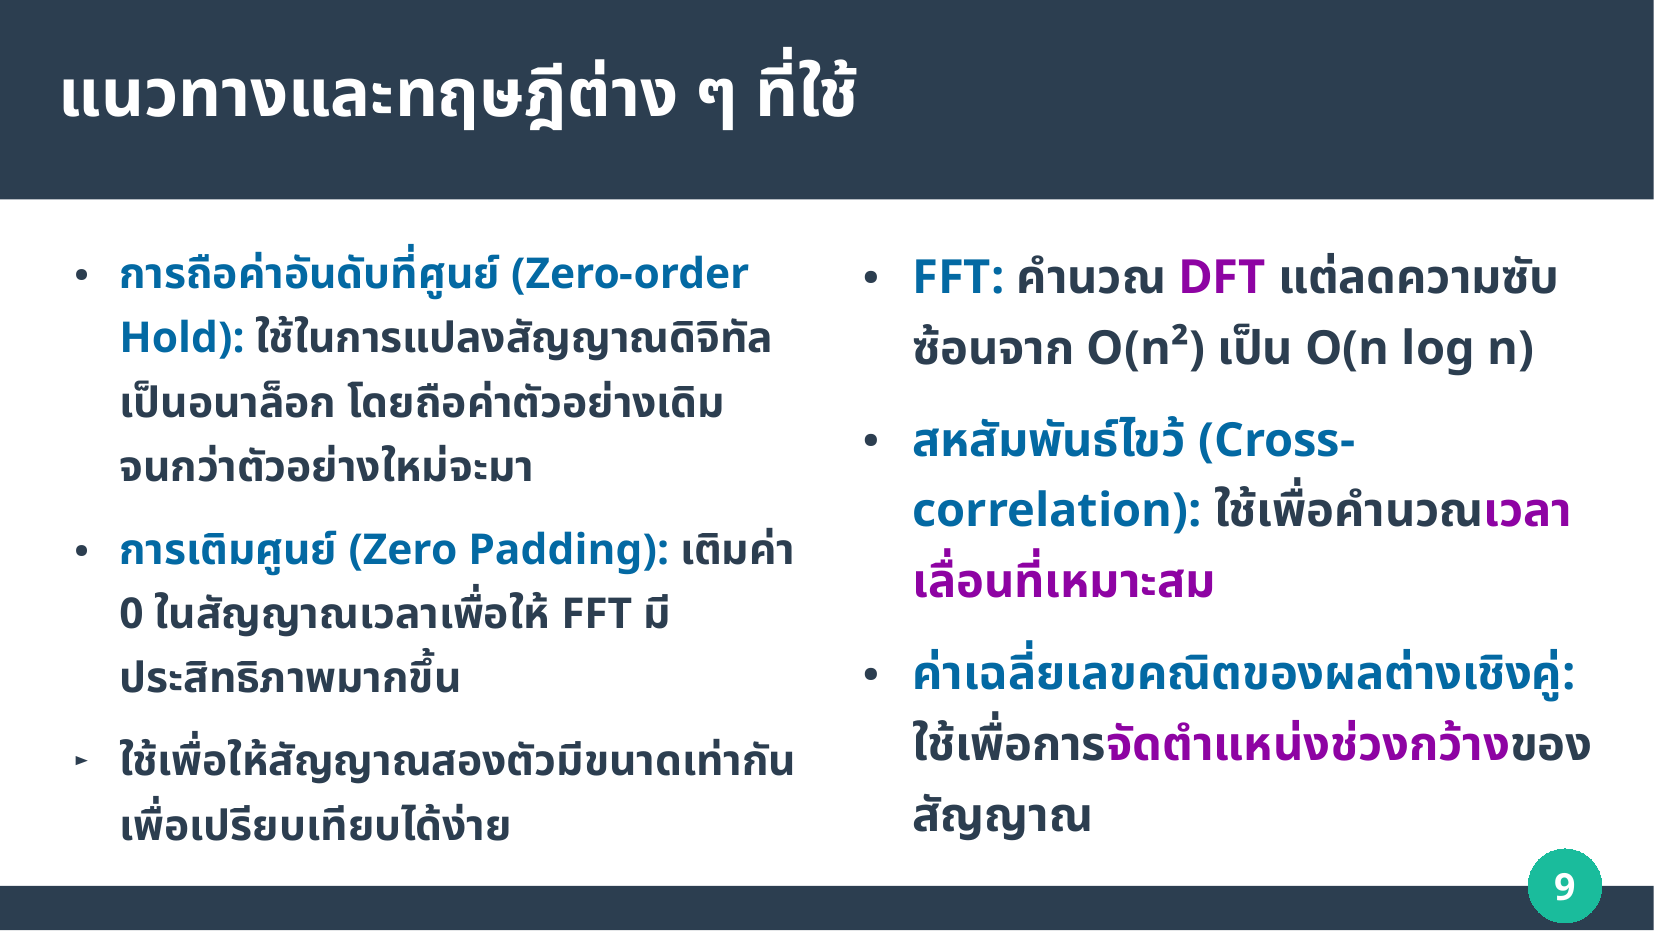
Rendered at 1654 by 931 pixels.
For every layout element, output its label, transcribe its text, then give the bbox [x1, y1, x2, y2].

list การถือค่าอันดับที่ศูนย์ (Zero-order Hold): ใช้ในการแปลงสัญญาณดิจิทัลเป็นอนาล็อก โดยถือค่าตัวอย่างเดิมจนกว่าตัวอย่างใหม่จะมา การเติมศูนย์ (Zero Padding): เติมค่า 0 ในสัญญาณเวลาเพื่อให้ FFT มีประสิทธิภาพมากขึ้น ใช้เพื่อให้สัญญาณสองตัวมีขนาดเท่ากันเพื่อเปรียบเทียบได้ง่าย [59, 243, 809, 864]
title แนวทางและทฤษฎีต่าง ๆ ที่ใช้ [59, 37, 1595, 155]
list FFT: คำนวณ DFT แต่ลดความซับซ้อนจาก O(n²) เป็น O(n log n) สหสัมพันธ์ไขว้ (Cross-correlation): ใช้เพื่อคำนวณเวลาเลื่อนที่เหมาะสม ค่าเฉลี่ยเลขคณิตของผลต่างเชิงคู่: ใช้เพื่อการจัดตำแหน่งช่วงกว้างของสัญญาณ [845, 243, 1596, 864]
